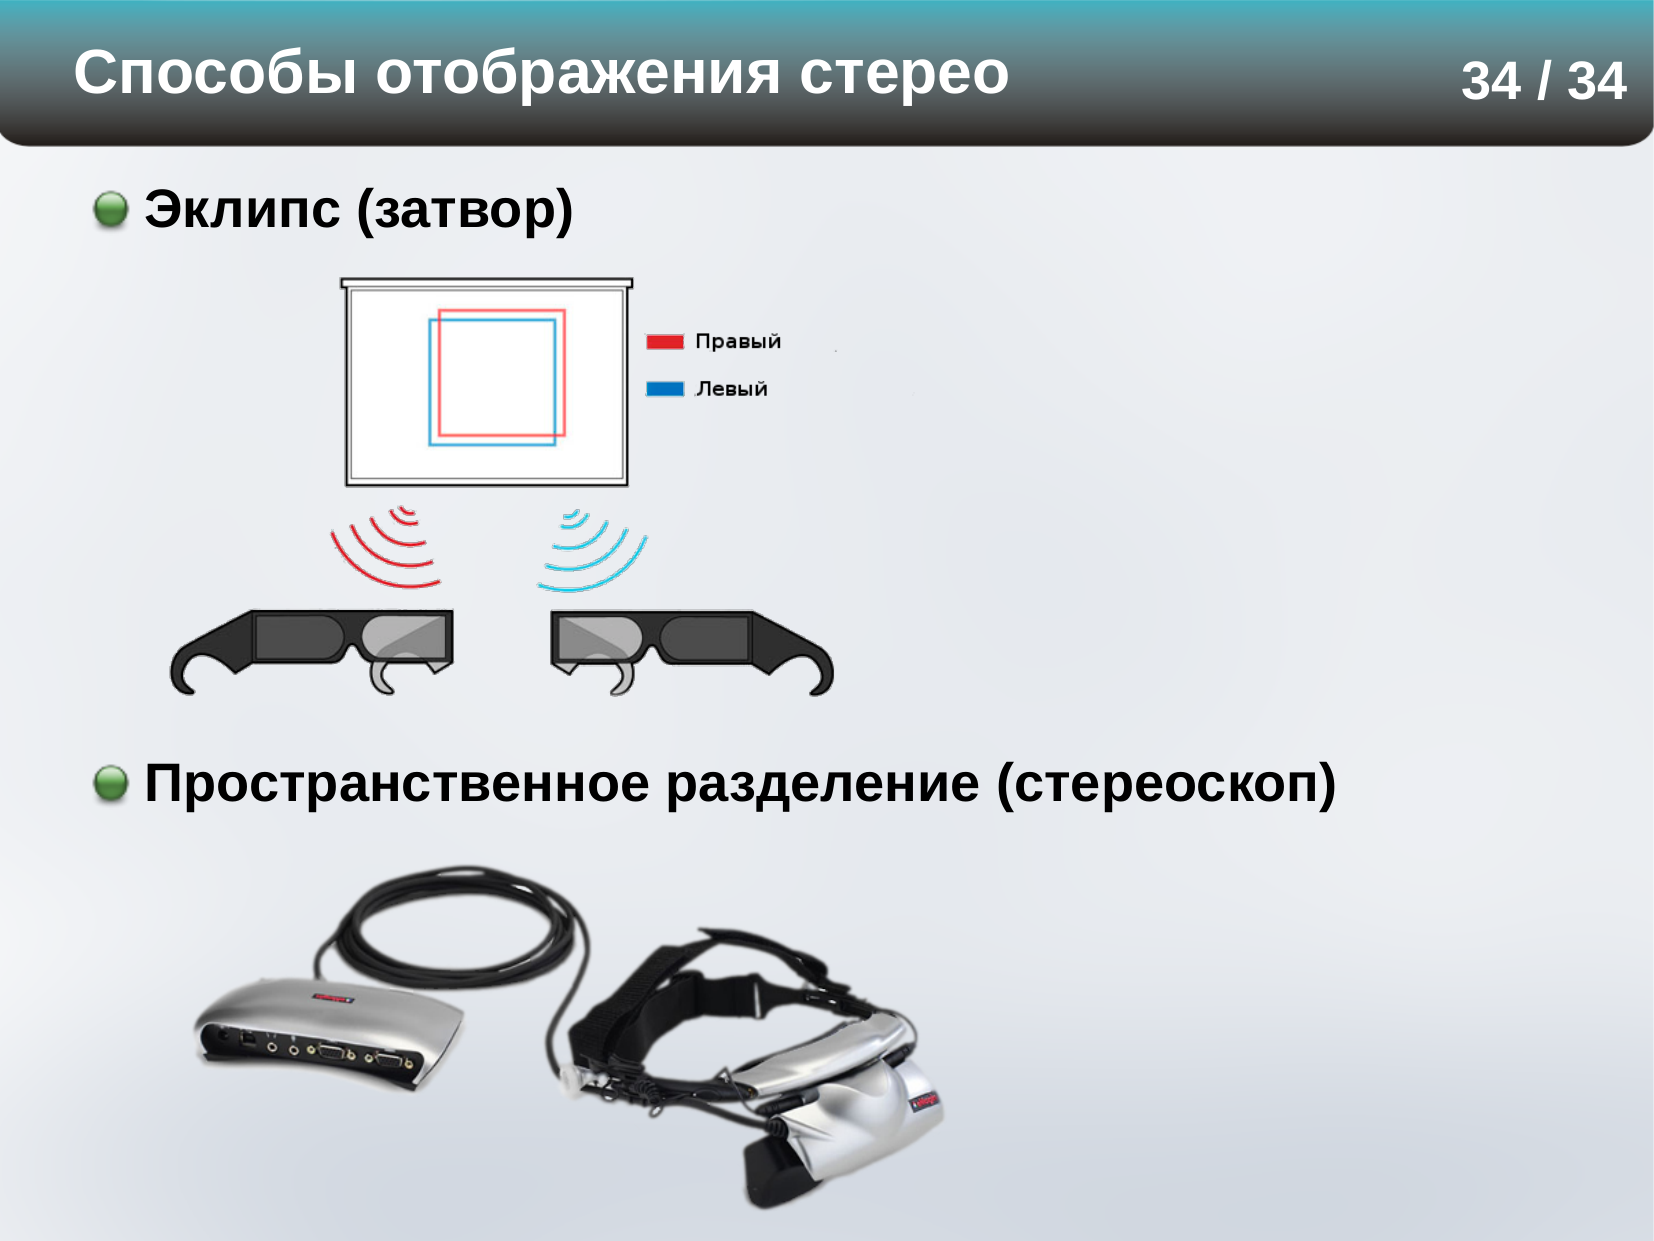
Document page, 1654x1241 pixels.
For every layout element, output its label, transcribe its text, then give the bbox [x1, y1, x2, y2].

text_box Эклипс (затвор) Пространственное разделение (стереоскоп) [70, 171, 1654, 821]
picture [0, 0, 1654, 1241]
text_box <номер> / 34 [1446, 42, 1654, 171]
text_box Способы отображения стерео [59, 29, 1359, 115]
picture [143, 265, 938, 709]
